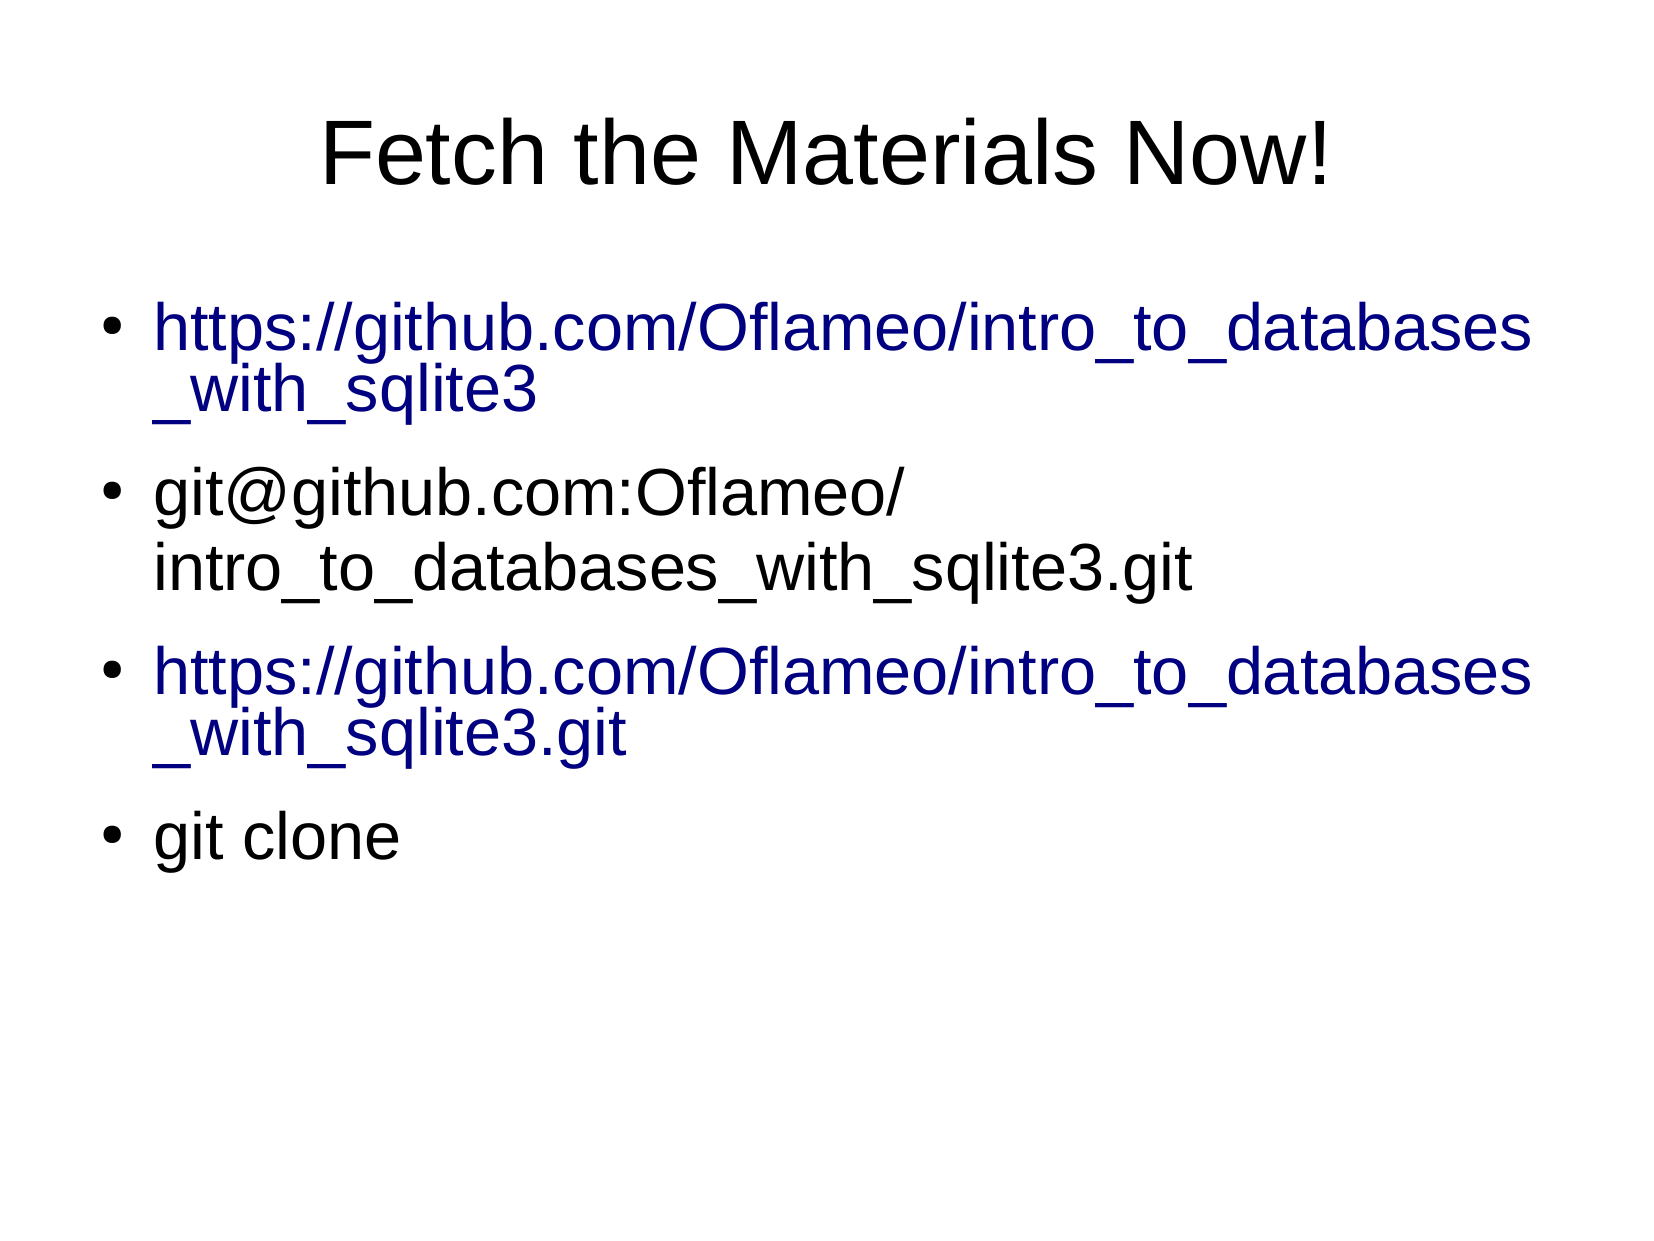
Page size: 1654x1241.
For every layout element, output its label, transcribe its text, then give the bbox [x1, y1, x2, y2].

title Fetch the Materials Now! [82, 49, 1571, 257]
list https://github.com/Oflameo/intro_to_databases_with_sqlite3 git@github.com:Oflameo/intro_to_databases_with_sqlite3.git https://github.com/Oflameo/intro_to_databases_with_sqlite3.git git clone [82, 290, 1571, 1010]
